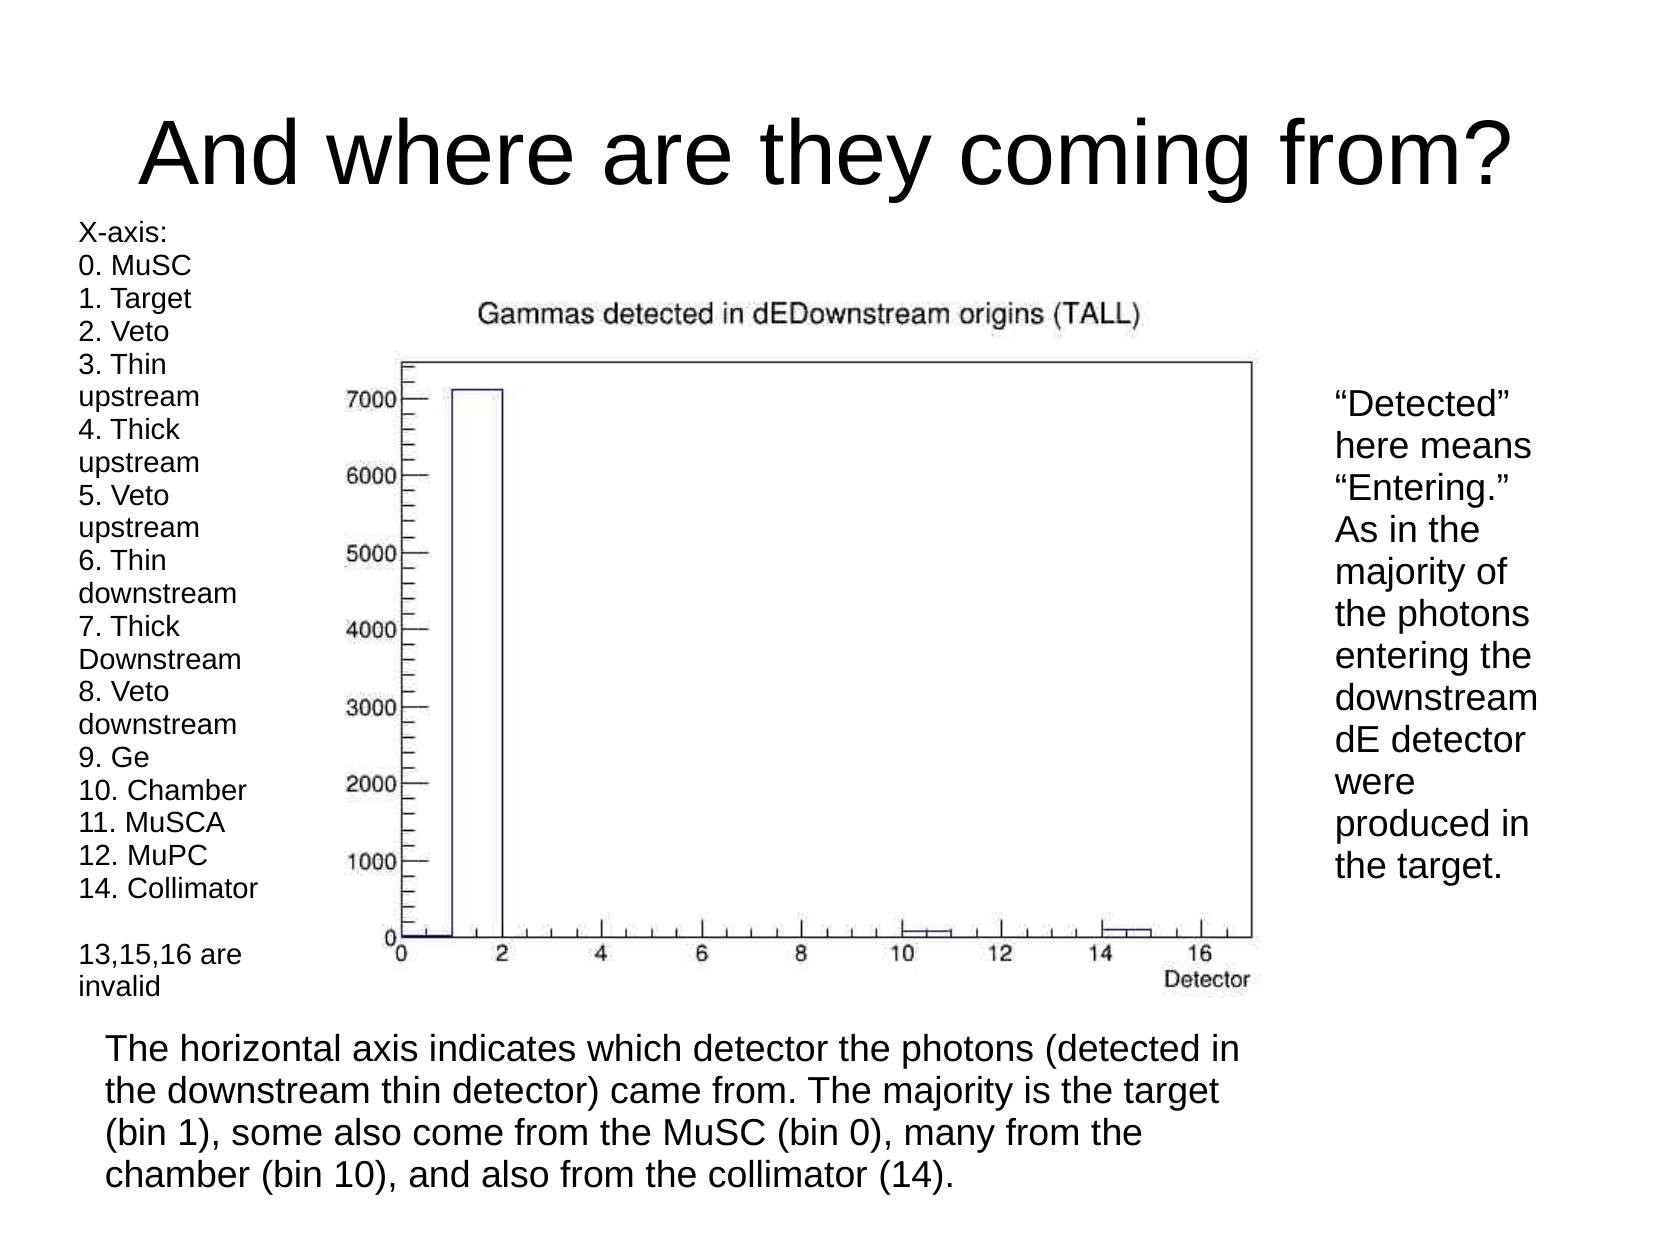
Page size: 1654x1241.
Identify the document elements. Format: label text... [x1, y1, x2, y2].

title And where are they coming from? [82, 49, 1571, 257]
picture [296, 290, 1358, 1010]
text_box X-axis: 0. MuSC 1. Target 2. Veto 3. Thin upstream 4. Thick upstream 5. Veto upstream 6. Thin downstream 7. Thick Downstream 8. Veto downstream 9. Ge 10. Chamber 11. MuSCA 12. MuPC 14. Collimator 13,15,16 are invalid [63, 209, 286, 1011]
text_box The horizontal axis indicates which detector the photons (detected in the downstream thin detector) came from. The majority is the target (bin 1), some also come from the MuSC (bin 0), many from the chamber (bin 10), and also from the collimator (14). [90, 1020, 1291, 1203]
text_box “Detected” here means “Entering.” As in the majority of the photons entering the downstream dE detector were produced in the target. [1320, 375, 1561, 894]
